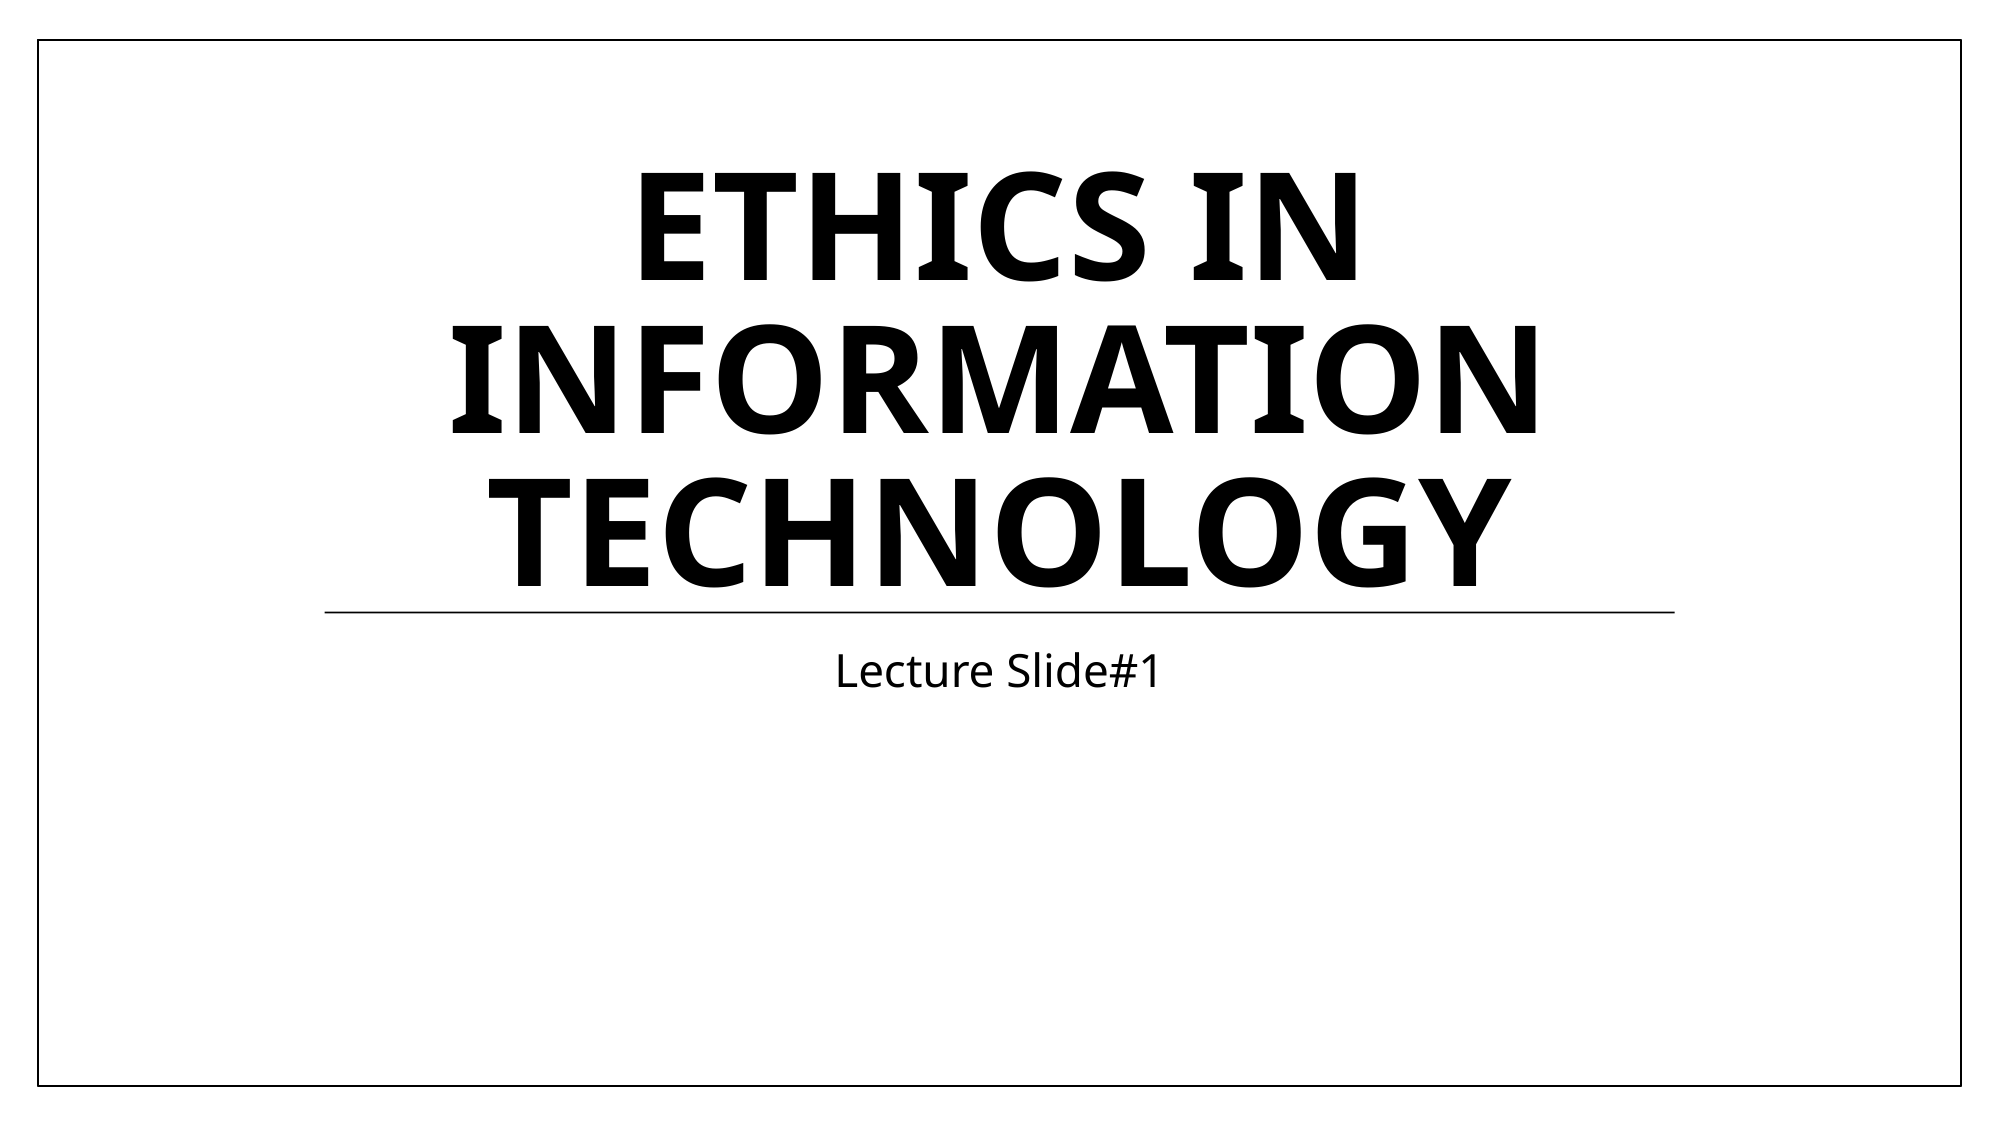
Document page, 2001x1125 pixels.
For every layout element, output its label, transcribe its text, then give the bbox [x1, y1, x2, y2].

title Ethics in information technology [182, 144, 1818, 625]
subtitle Lecture Slide#1 [280, 640, 1719, 869]
